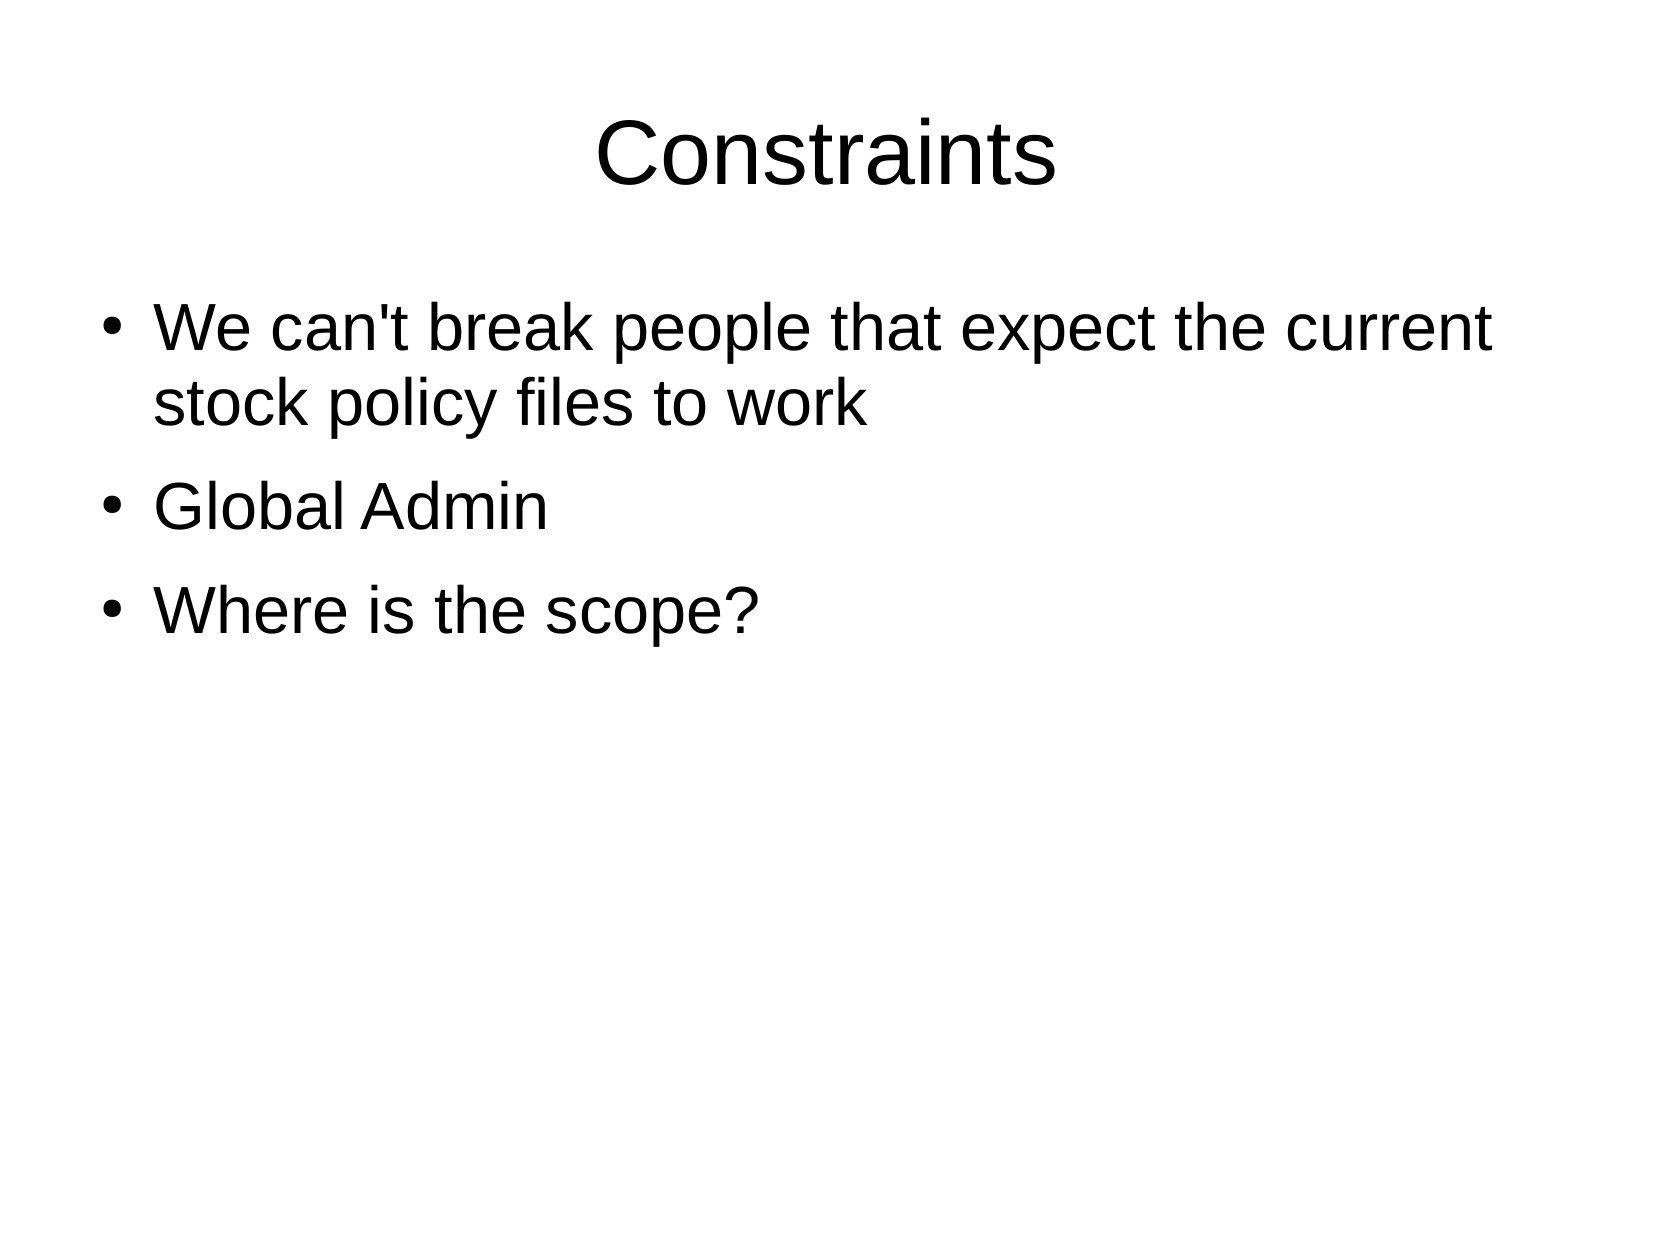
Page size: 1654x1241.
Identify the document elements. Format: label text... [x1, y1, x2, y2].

title Constraints [82, 49, 1571, 257]
list We can't break people that expect the current stock policy files to work Global Admin Where is the scope? [82, 290, 1571, 1010]
